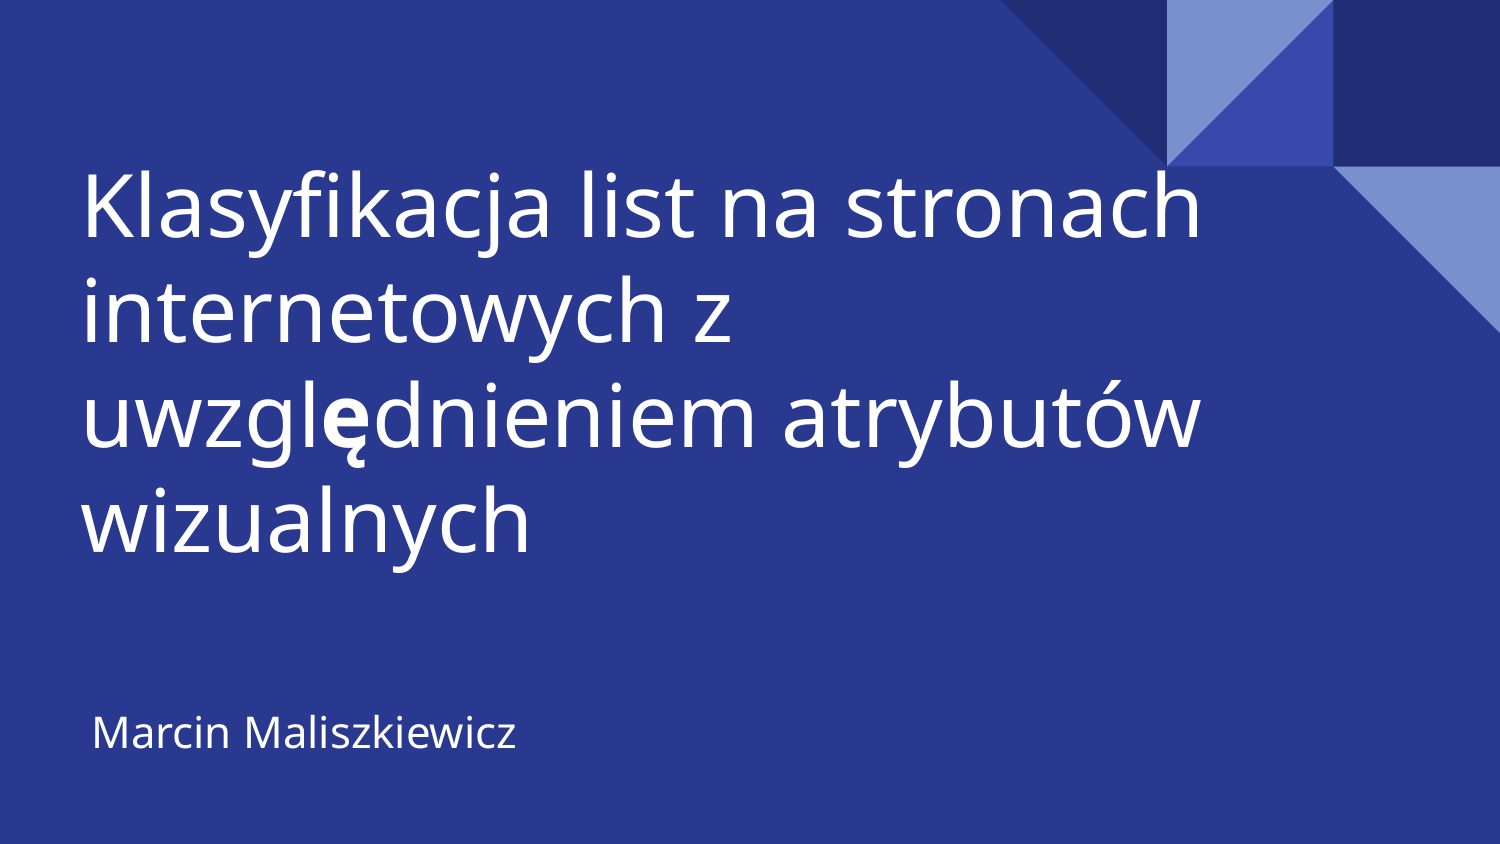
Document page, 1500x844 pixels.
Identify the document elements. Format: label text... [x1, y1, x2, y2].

subtitle Marcin Maliszkiewicz [76, 690, 1426, 761]
title Klasyfikacja list na stronach internetowych z uwzględnieniem atrybutów wizualnych [65, 178, 1426, 691]
